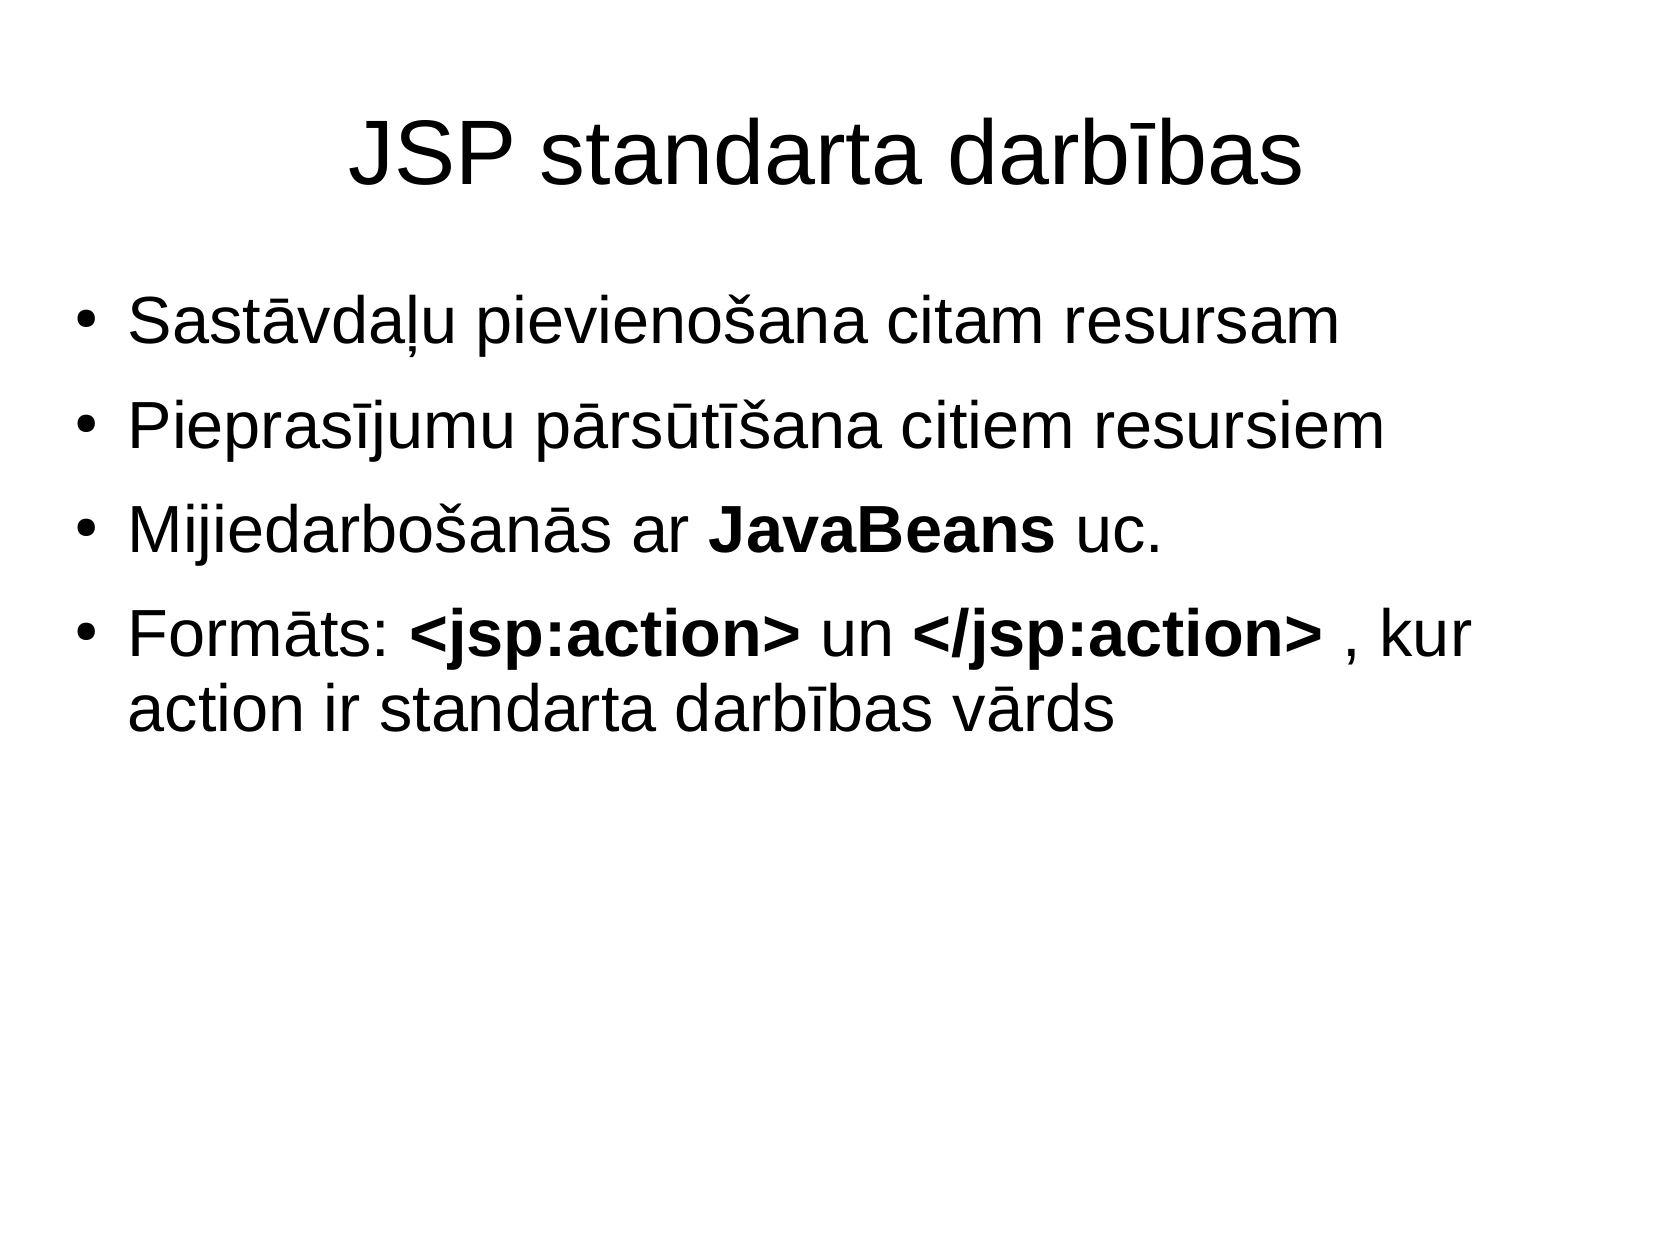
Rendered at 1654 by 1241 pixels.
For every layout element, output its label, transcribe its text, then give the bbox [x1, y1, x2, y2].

title JSP standarta darbības [82, 49, 1571, 257]
list Sastāvdaļu pievienošana citam resursam Pieprasījumu pārsūtīšana citiem resursiem Mijiedarbošanās ar JavaBeans uc. Formāts: <jsp:action> un </jsp:action> , kur action ir standarta darbības vārds [56, 283, 1512, 1003]
